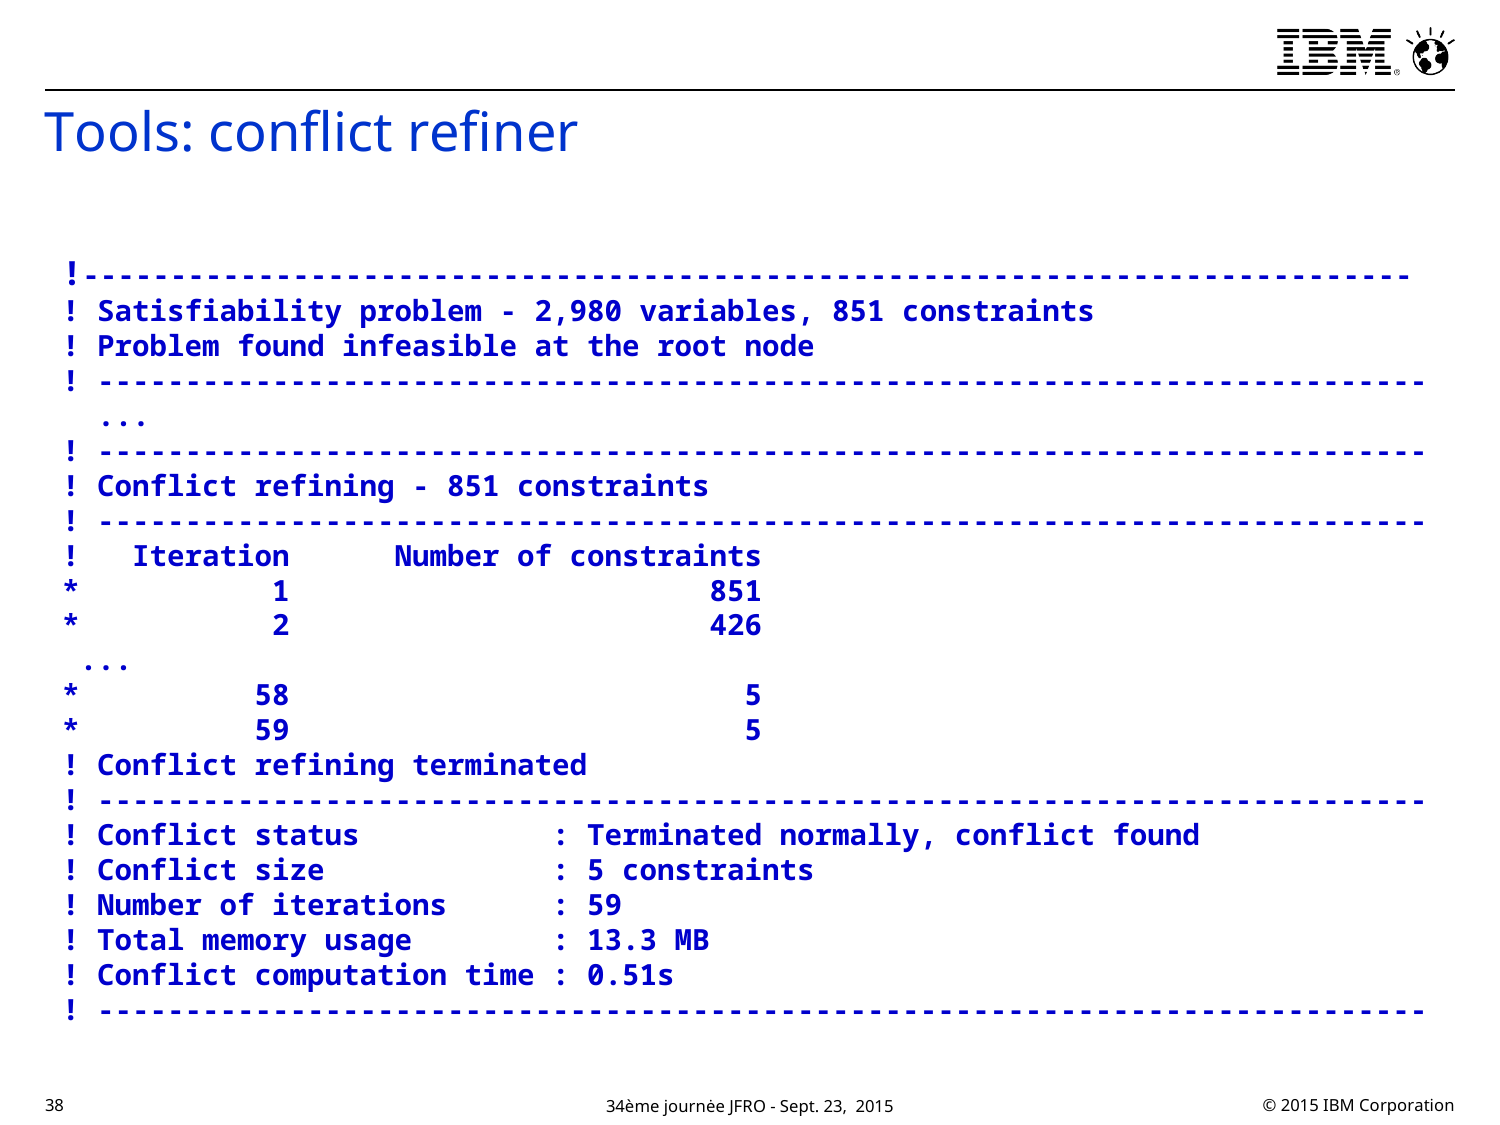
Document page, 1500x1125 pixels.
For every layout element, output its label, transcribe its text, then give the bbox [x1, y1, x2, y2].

list !---------------------------------------------------------------------------- ! Satisfiability problem - 2,980 variables, 851 constraints ! Problem found infeasible at the root node ! ---------------------------------------------------------------------------- ... ! ---------------------------------------------------------------------------- ! Conflict refining - 851 constraints ! ---------------------------------------------------------------------------- ! Iteration Number of constraints * 1 851 * 2 426 ... * 58 5 * 59 5 ! Conflict refining terminated ! ---------------------------------------------------------------------------- ! Conflict status : Terminated normally, conflict found ! Conflict size : 5 constraints ! Number of iterations : 59 ! Total memory usage : 13.3 MB ! Conflict computation time : 0.51s ! ---------------------------------------------------------------------------- [29, 204, 1455, 1069]
picture [1260, 10, 1468, 90]
title Tools: conflict refiner [29, 97, 1455, 203]
